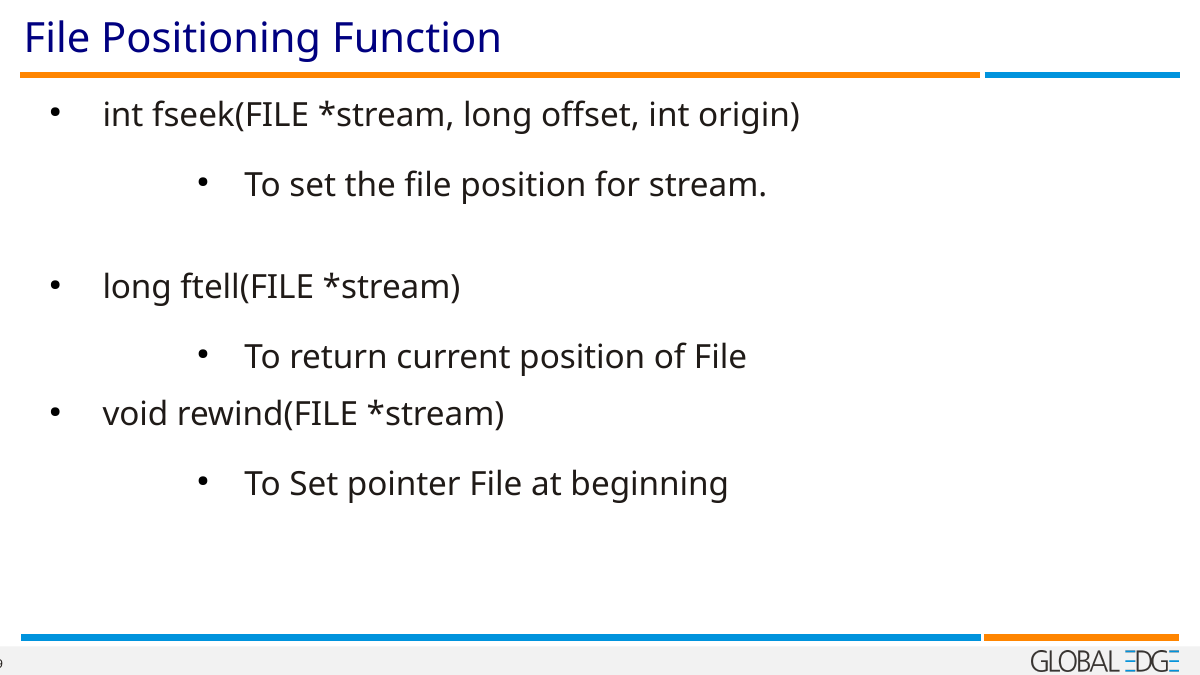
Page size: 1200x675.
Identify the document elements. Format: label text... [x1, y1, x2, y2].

picture [1031, 650, 1179, 672]
title File Positioning Function [12, 9, 1088, 63]
list int fseek(FILE *stream, long offset, int origin) To set the file position for stream. long ftell(FILE *stream) To return current position of File void rewind(FILE *stream) To Set pointer File at beginning [20, 87, 1179, 628]
